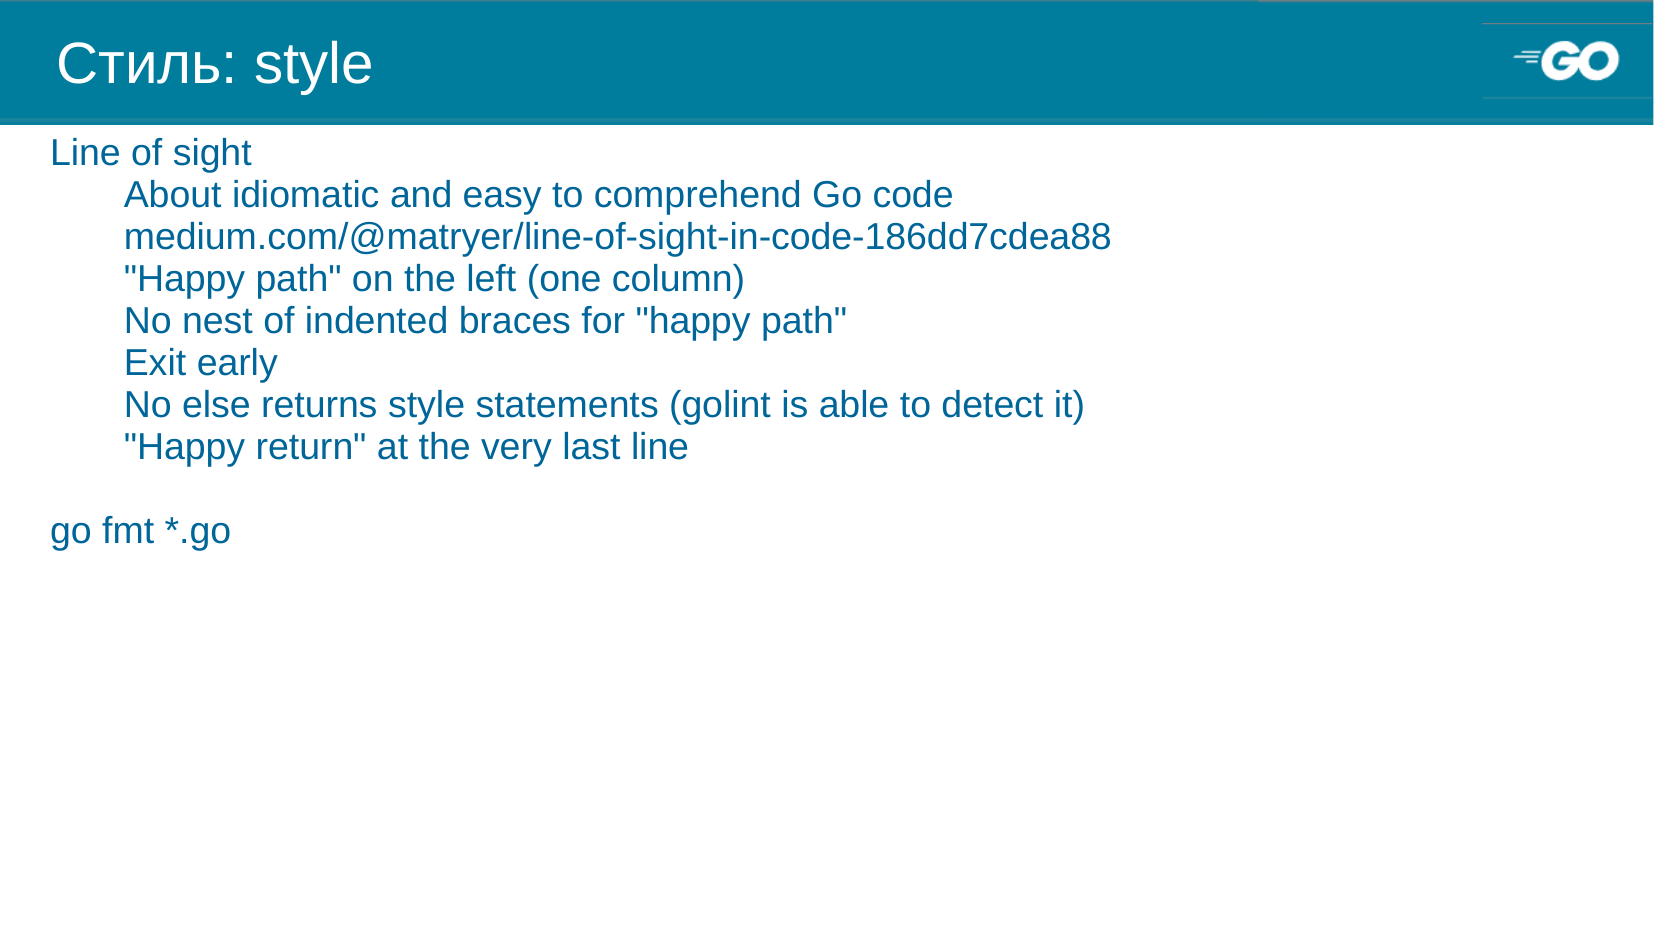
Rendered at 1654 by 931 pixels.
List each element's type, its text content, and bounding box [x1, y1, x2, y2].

picture [1542, 41, 1619, 81]
text_box Line of sight About idiomatic and easy to comprehend Go code medium.com/@matryer/line-of-sight-in-code-186dd7cdea88 "Happy path" on the left (one column) No nest of indented braces for "happy path" Exit early No else returns style statements (golint is able to detect it) "Happy return" at the very last line go fmt *.go [35, 124, 1619, 898]
text_box Стиль: style [41, 23, 1495, 104]
